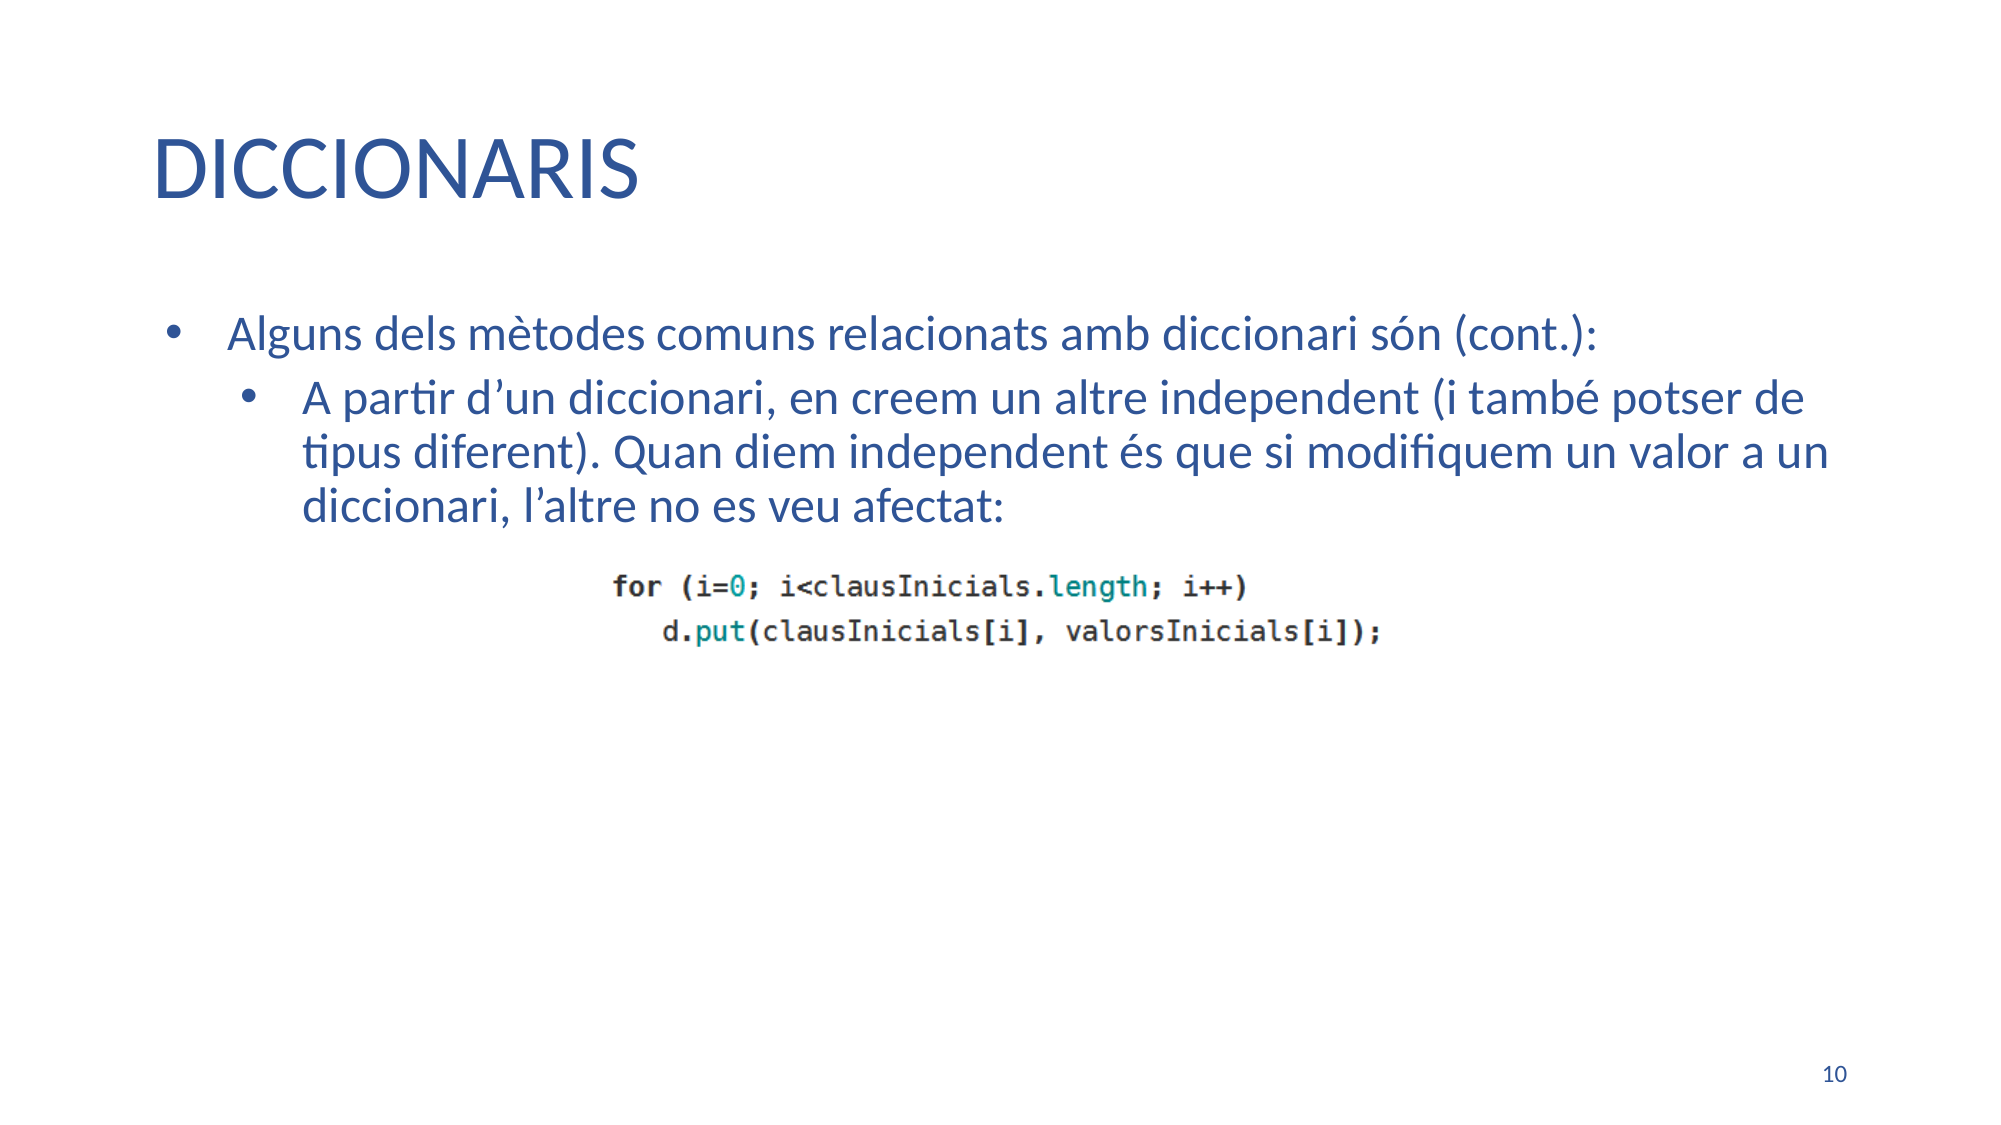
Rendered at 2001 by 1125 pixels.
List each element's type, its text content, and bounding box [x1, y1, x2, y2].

picture [605, 562, 1395, 660]
title DICCIONARIS [137, 59, 1863, 278]
list Alguns dels mètodes comuns relacionats amb diccionari són (cont.): A partir d’un diccionari, en creem un altre independent (i també potser de tipus diferent). Quan diem independent és que si modifiquem un valor a un diccionari, l’altre no es veu afectat: [137, 299, 1863, 1014]
slide_number <number> [1412, 1042, 1863, 1103]
